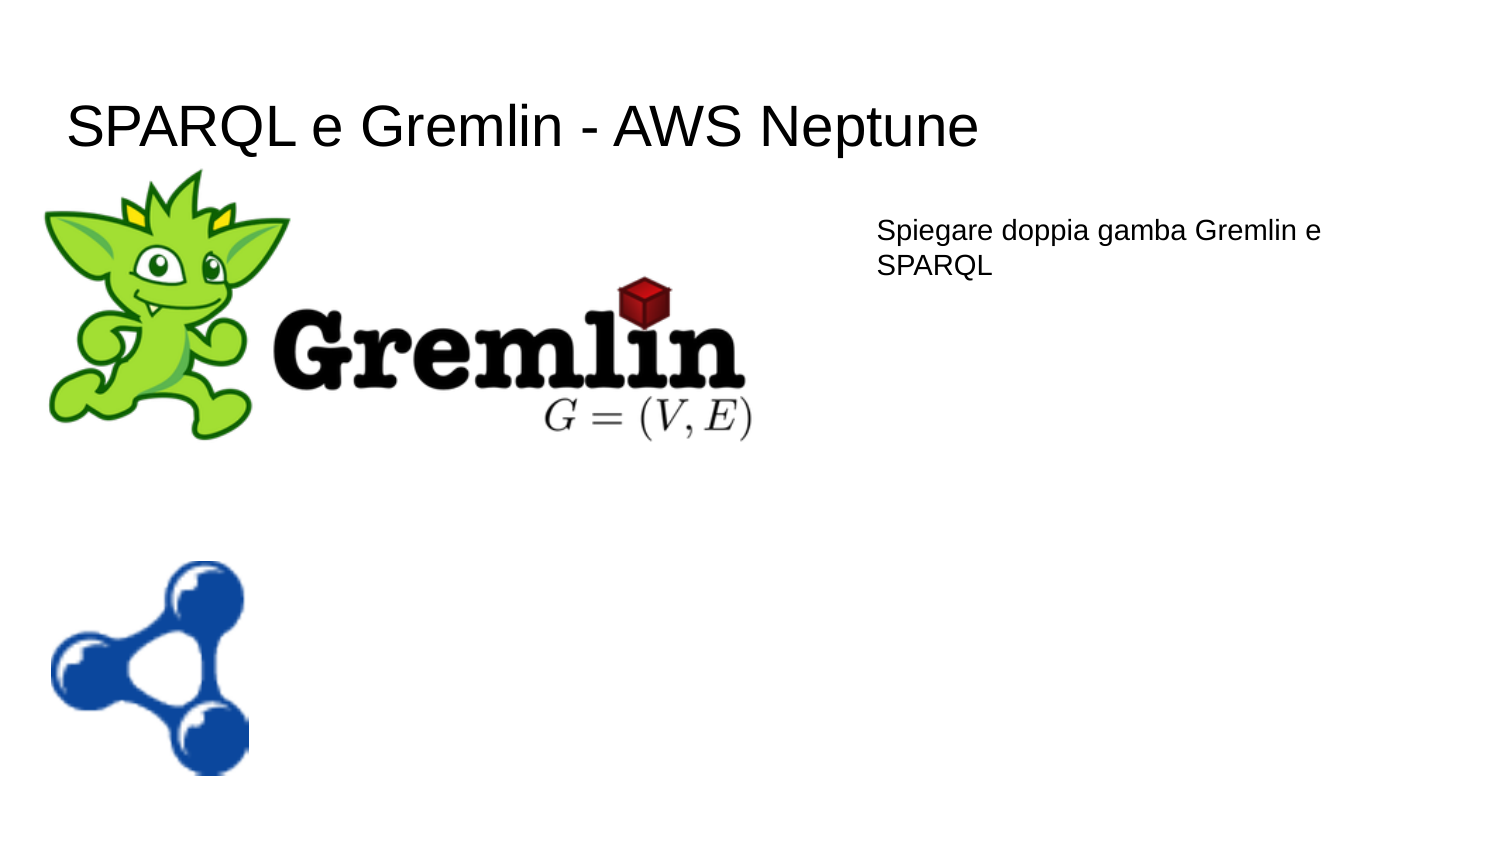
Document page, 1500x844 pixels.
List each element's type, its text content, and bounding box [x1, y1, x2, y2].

picture [41, 166, 756, 443]
picture [51, 561, 249, 776]
title SPARQL e Gremlin - AWS Neptune [51, 72, 1449, 167]
text_box Spiegare doppia gamba Gremlin e SPARQL [861, 196, 1418, 336]
